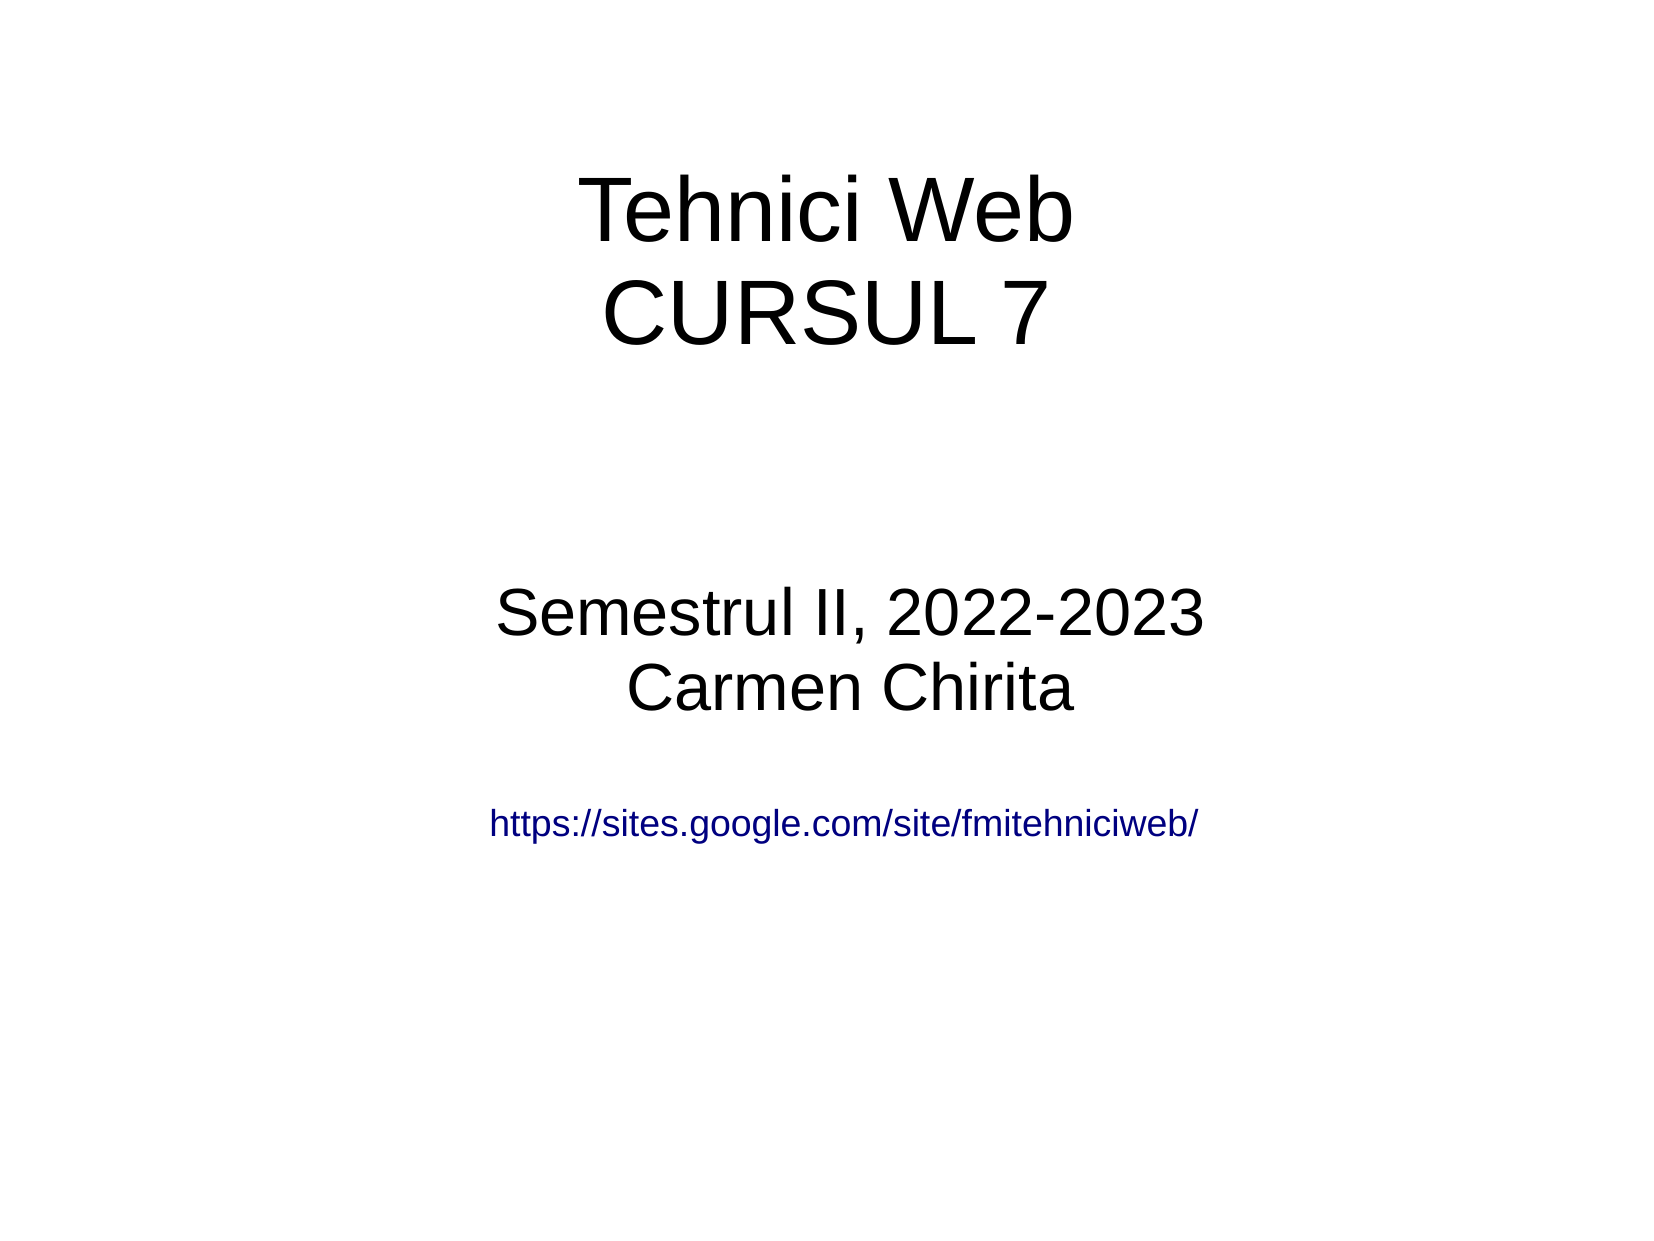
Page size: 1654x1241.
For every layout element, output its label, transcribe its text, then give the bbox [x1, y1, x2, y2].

title Tehnici Web CURSUL 7 [82, 158, 1571, 467]
text_box https://sites.google.com/site/fmitehniciweb/ [474, 794, 1353, 865]
subtitle Semestrul II, 2022-2023 Carmen Chirita [106, 290, 1595, 1010]
